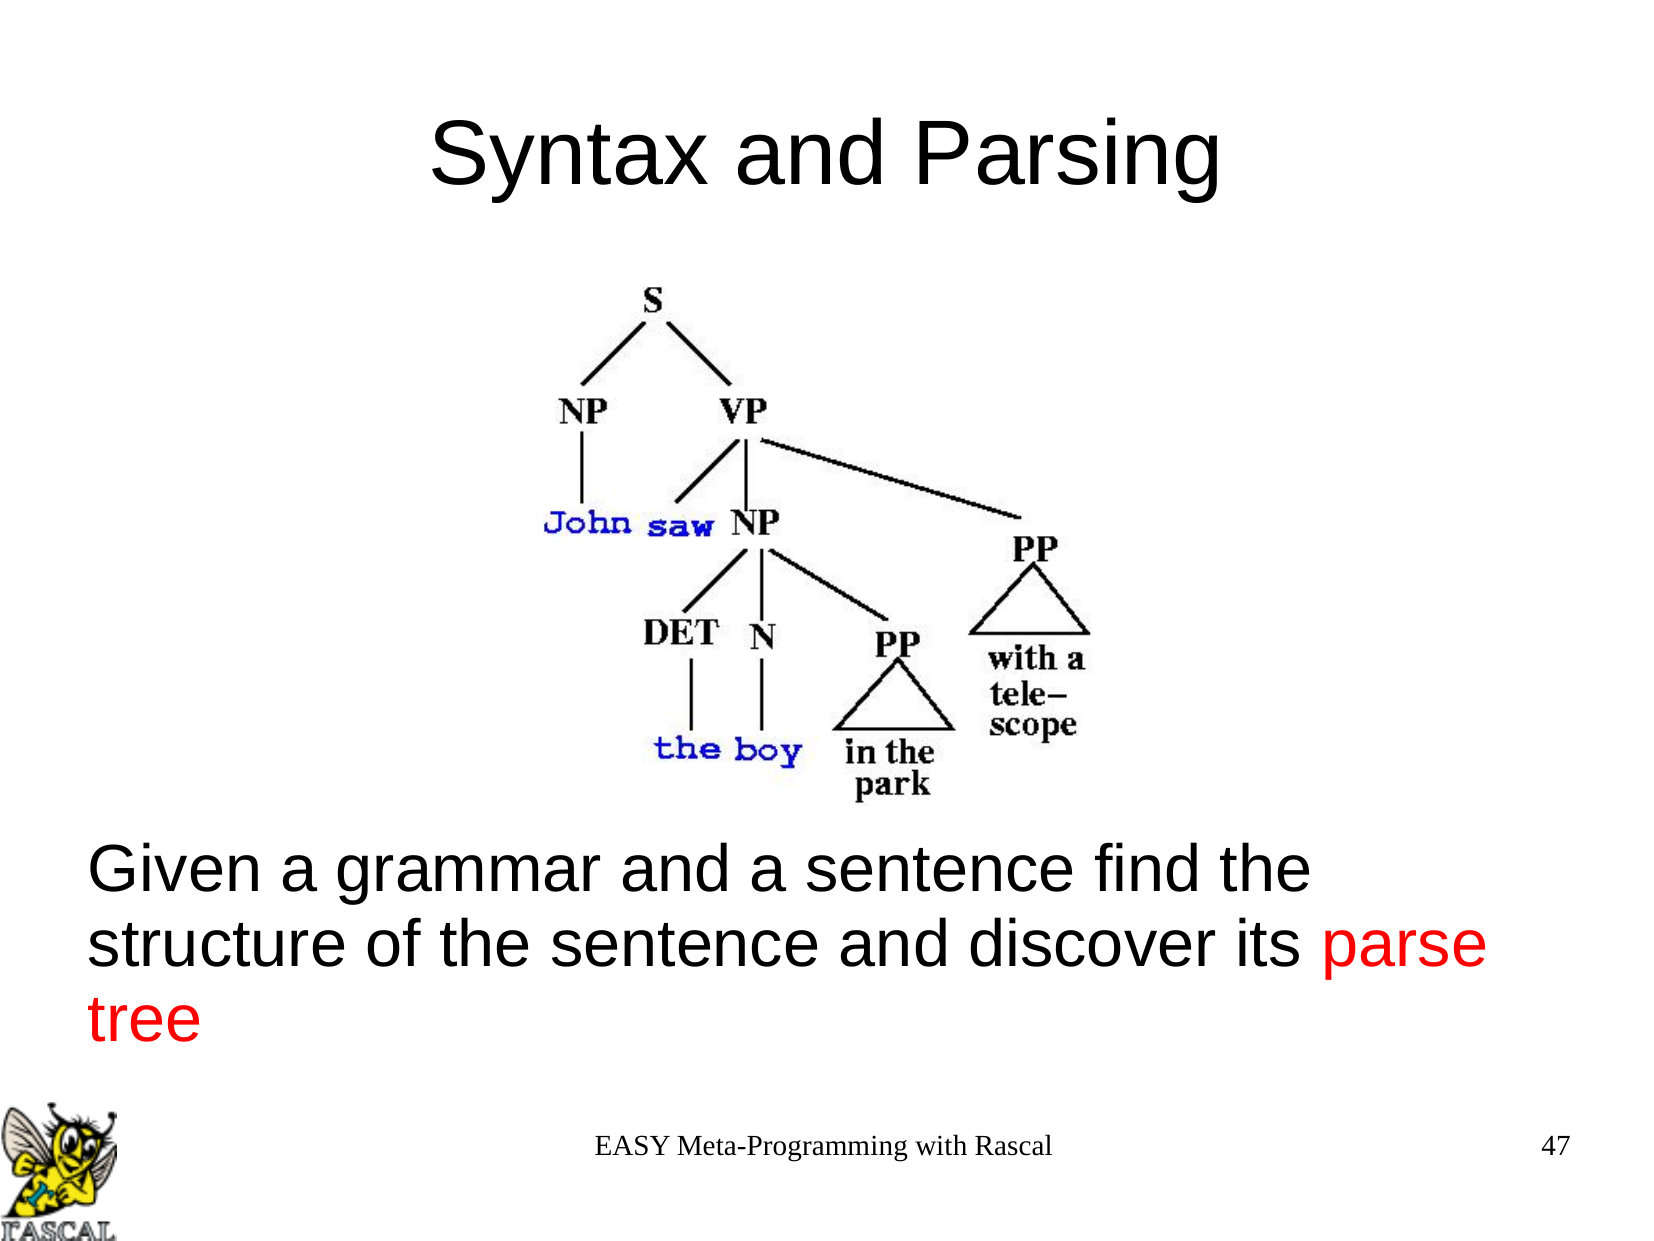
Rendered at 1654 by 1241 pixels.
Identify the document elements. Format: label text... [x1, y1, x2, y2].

picture [0, 1102, 117, 1241]
list Given a grammar and a sentence find the structure of the sentence and discover its parse tree [87, 831, 1576, 1062]
picture [543, 286, 1092, 806]
title Syntax and Parsing [82, 49, 1571, 257]
